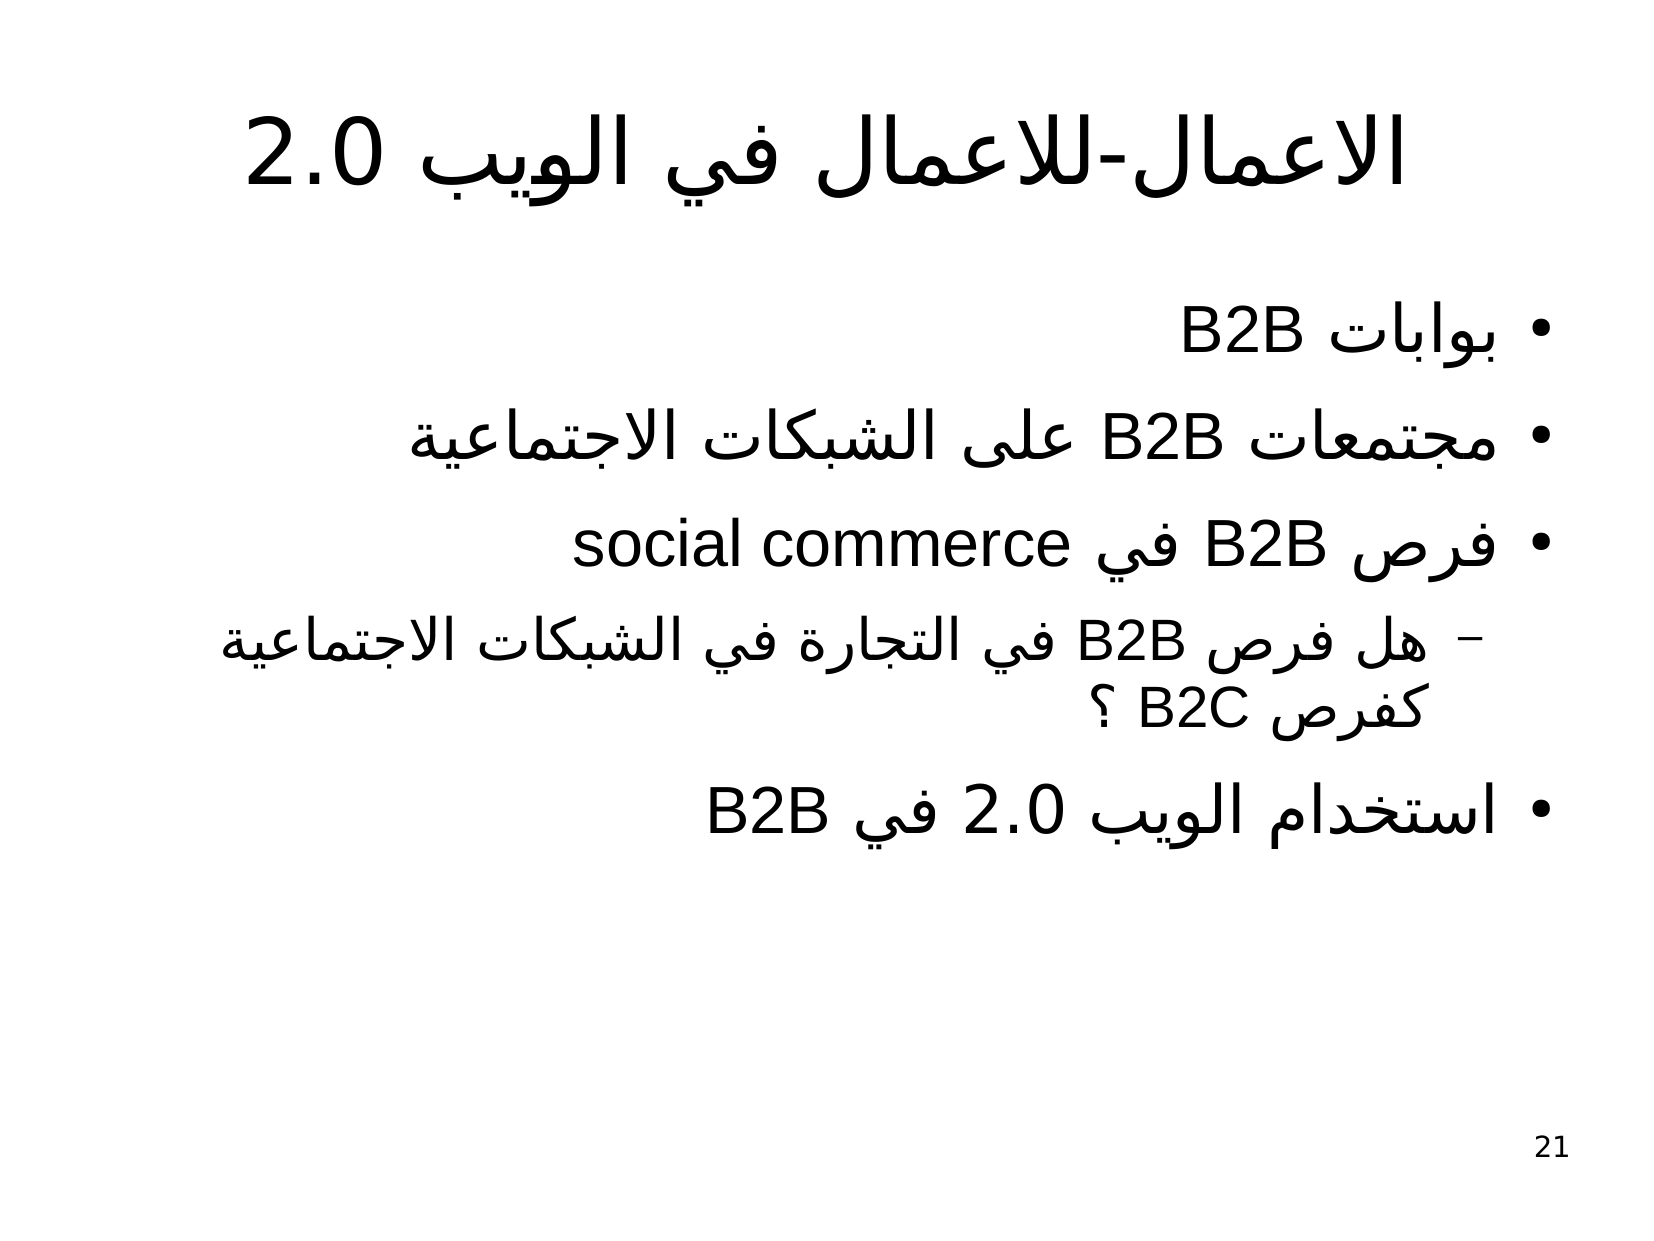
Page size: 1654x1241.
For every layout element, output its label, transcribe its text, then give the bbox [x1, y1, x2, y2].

title الاعمال-للاعمال في الويب 2.0 [82, 49, 1571, 257]
list بوابات B2B مجتمعات B2B على الشبكات الاجتماعية فرص B2B في social commerce هل فرص B2B في التجارة في الشبكات الاجتماعية كفرص B2C ؟ استخدام الويب 2.0 في B2B [82, 290, 1571, 1010]
